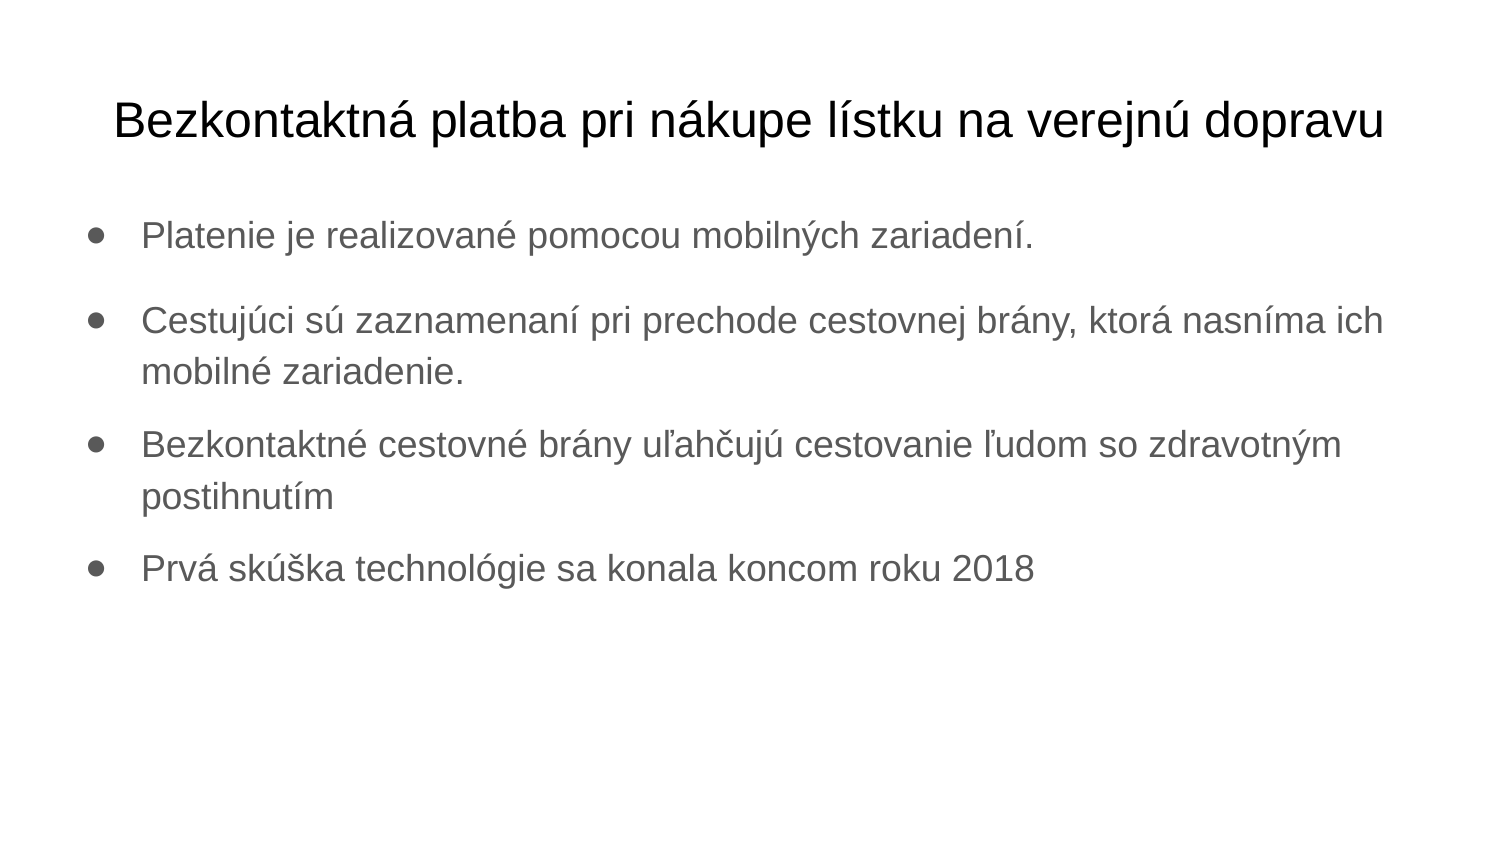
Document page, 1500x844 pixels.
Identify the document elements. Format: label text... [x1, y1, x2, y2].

title Bezkontaktná platba pri nákupe lístku na verejnú dopravu [51, 72, 1449, 167]
list Platenie je realizované pomocou mobilných zariadení. Cestujúci sú zaznamenaní pri prechode cestovnej brány, ktorá nasníma ich mobilné zariadenie. Bezkontaktné cestovné brány uľahčujú cestovanie ľudom so zdravotným postihnutím Prvá skúška technológie sa konala koncom roku 2018 [51, 189, 1449, 750]
